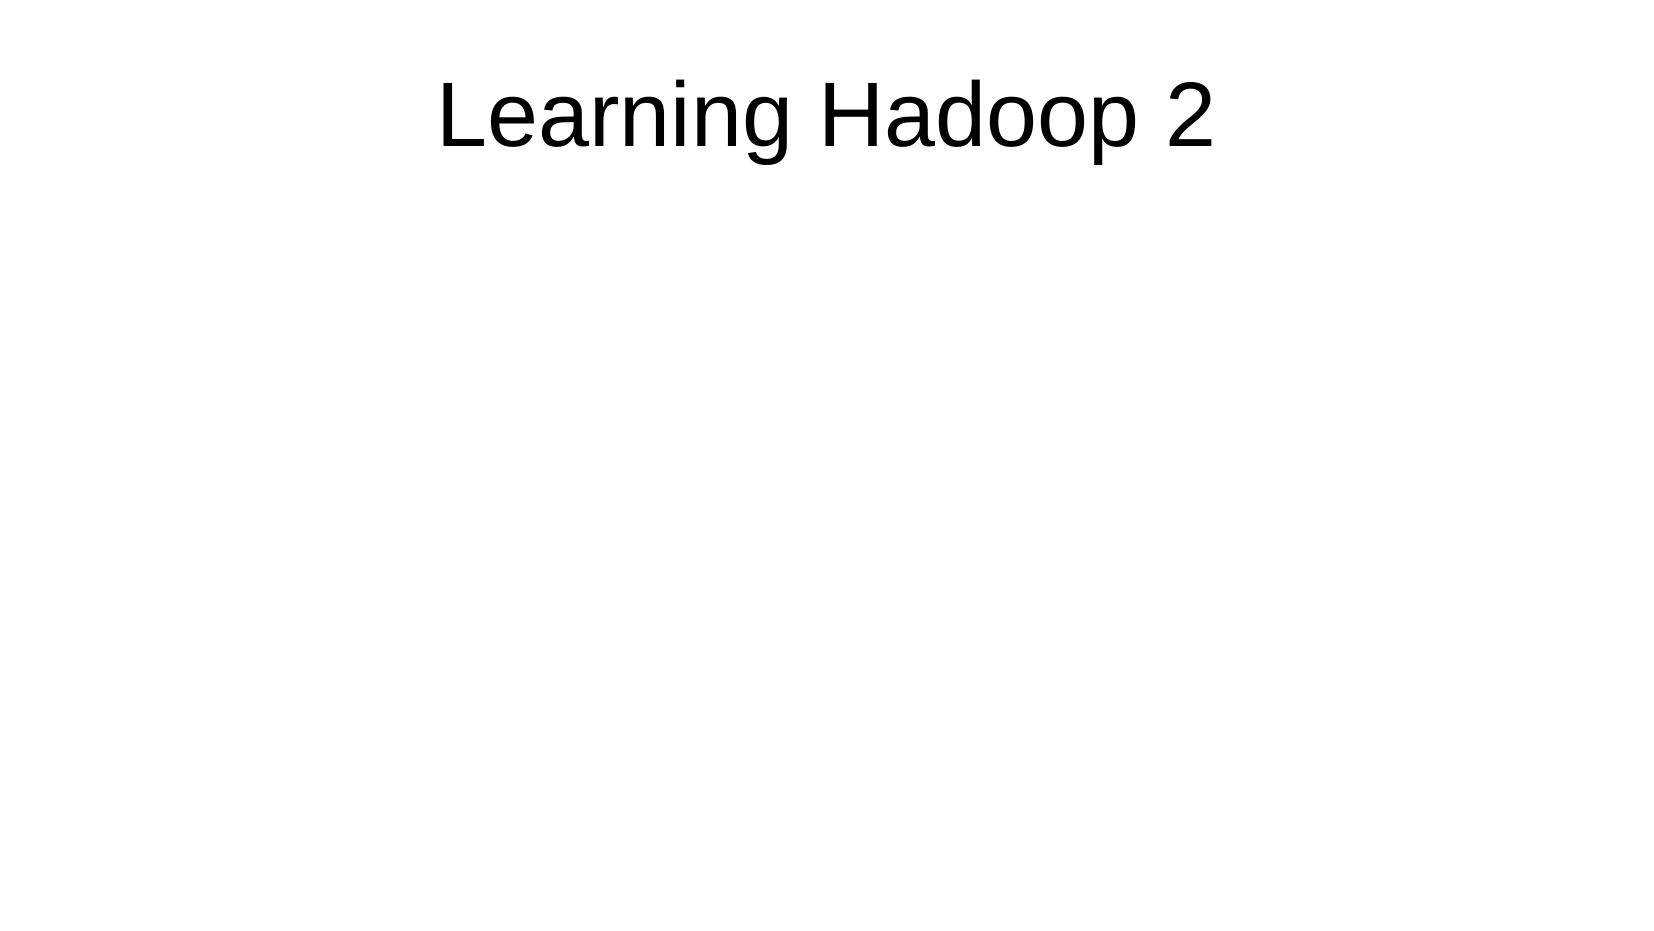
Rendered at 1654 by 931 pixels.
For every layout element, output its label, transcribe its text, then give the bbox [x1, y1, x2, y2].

title Learning Hadoop 2 [82, 37, 1571, 193]
